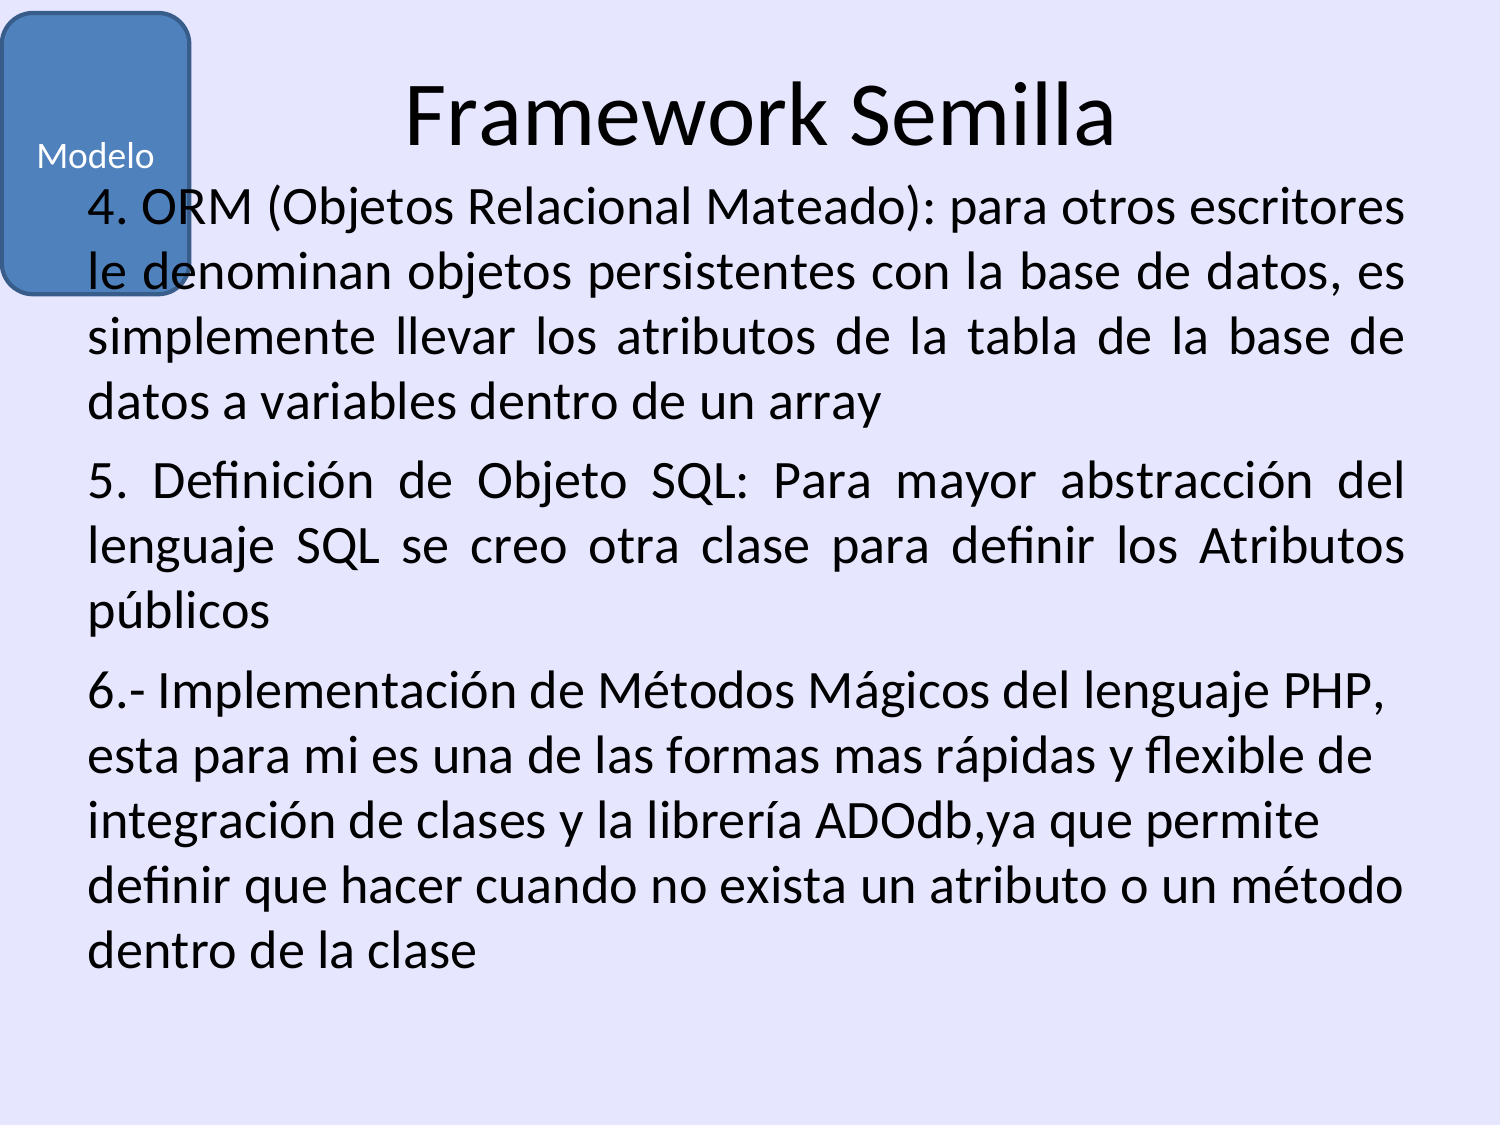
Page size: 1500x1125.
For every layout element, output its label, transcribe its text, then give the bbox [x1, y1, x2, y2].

text_box Modelo [1, 12, 188, 295]
text_box 4. ORM (Objetos Relacional Mateado): para otros escritores le denominan objetos persistentes con la base de datos, es simplemente llevar los atributos de la tabla de la base de datos a variables dentro de un array 5. Definición de Objeto SQL: Para mayor abstracción del lenguaje SQL se creo otra clase para definir los Atributos públicos 6.- Implementación de Métodos Mágicos del lenguaje PHP, esta para mi es una de las formas mas rápidas y flexible de integración de clases y la librería ADOdb,ya que permite definir que hacer cuando no exista un atributo o un método dentro de la clase [72, 183, 1423, 1035]
text_box Framework Semilla [58, 35, 1465, 183]
